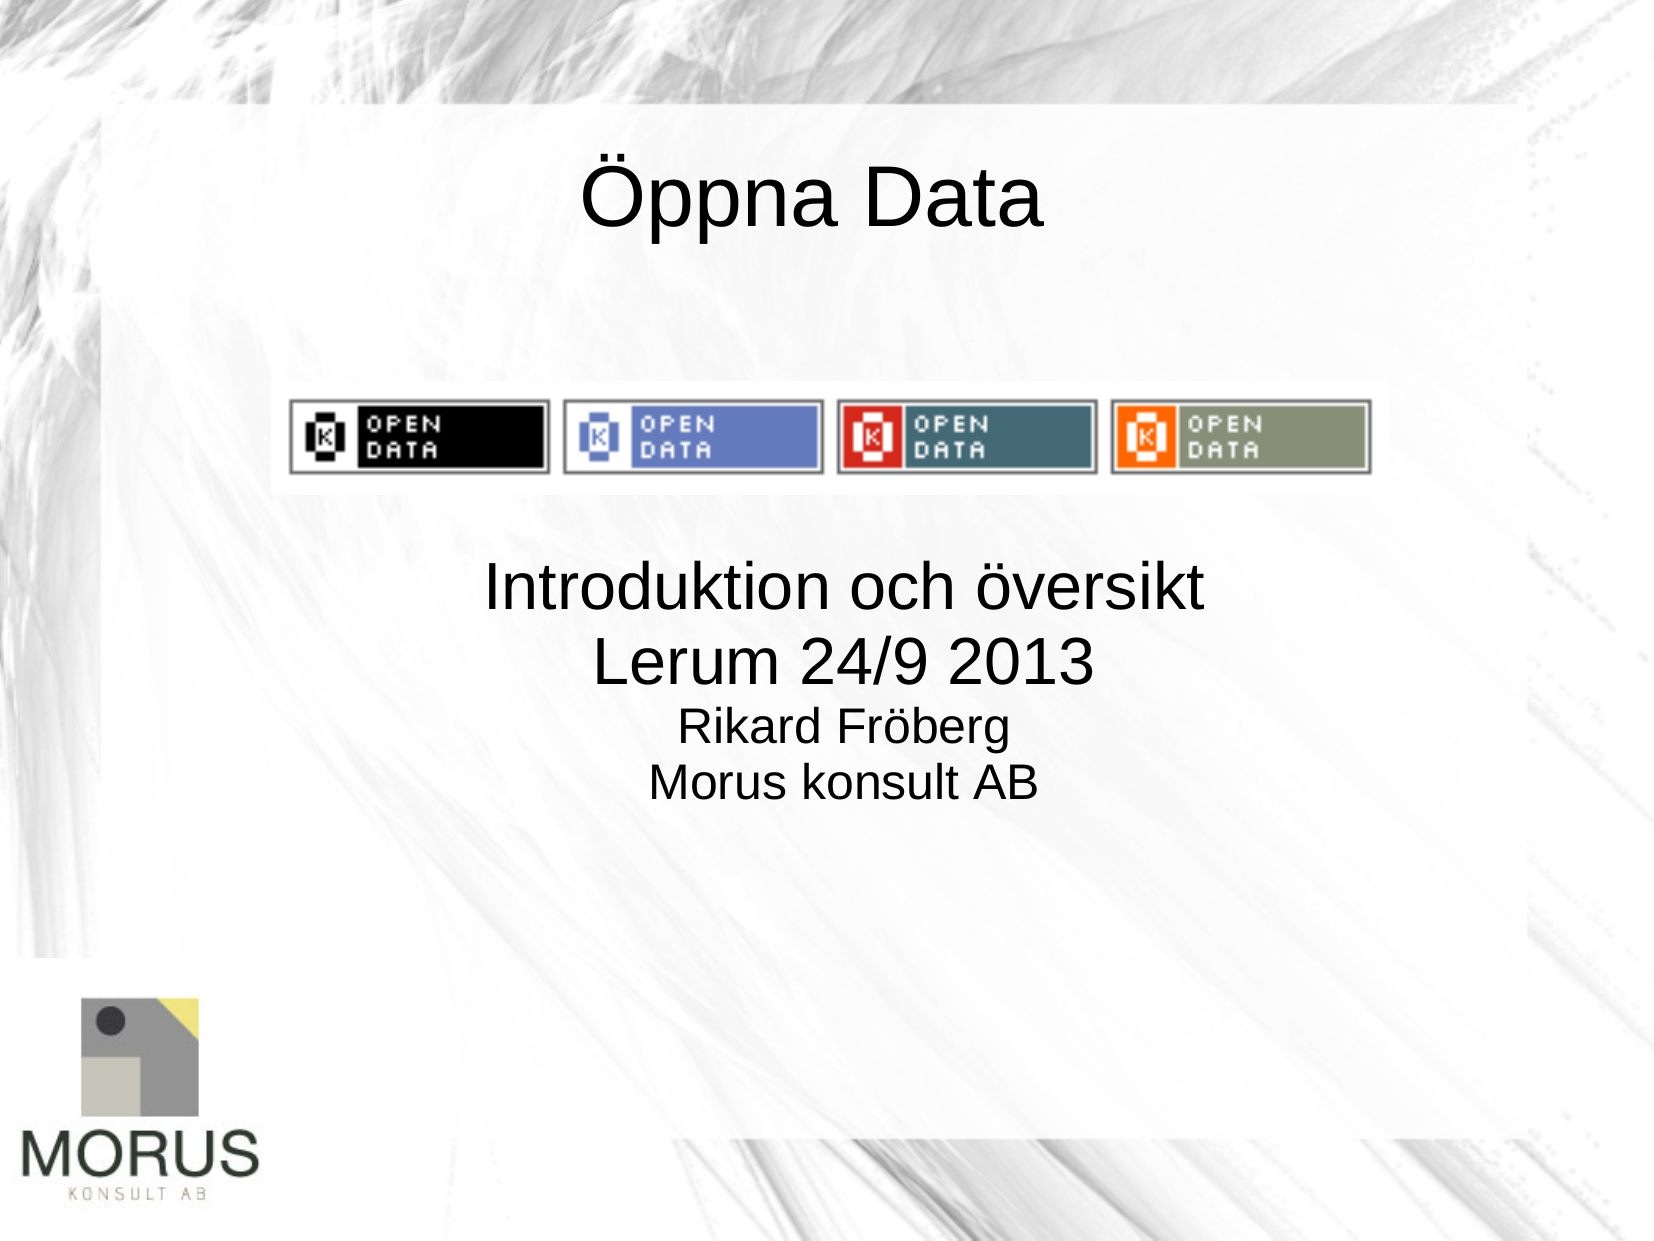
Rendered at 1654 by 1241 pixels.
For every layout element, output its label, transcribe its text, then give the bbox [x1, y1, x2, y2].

title Öppna Data [118, 112, 1506, 281]
picture [0, 0, 1654, 1241]
subtitle Introduktion och översikt Lerum 24/9 2013 Rikard Fröberg Morus konsult AB [118, 319, 1571, 1040]
